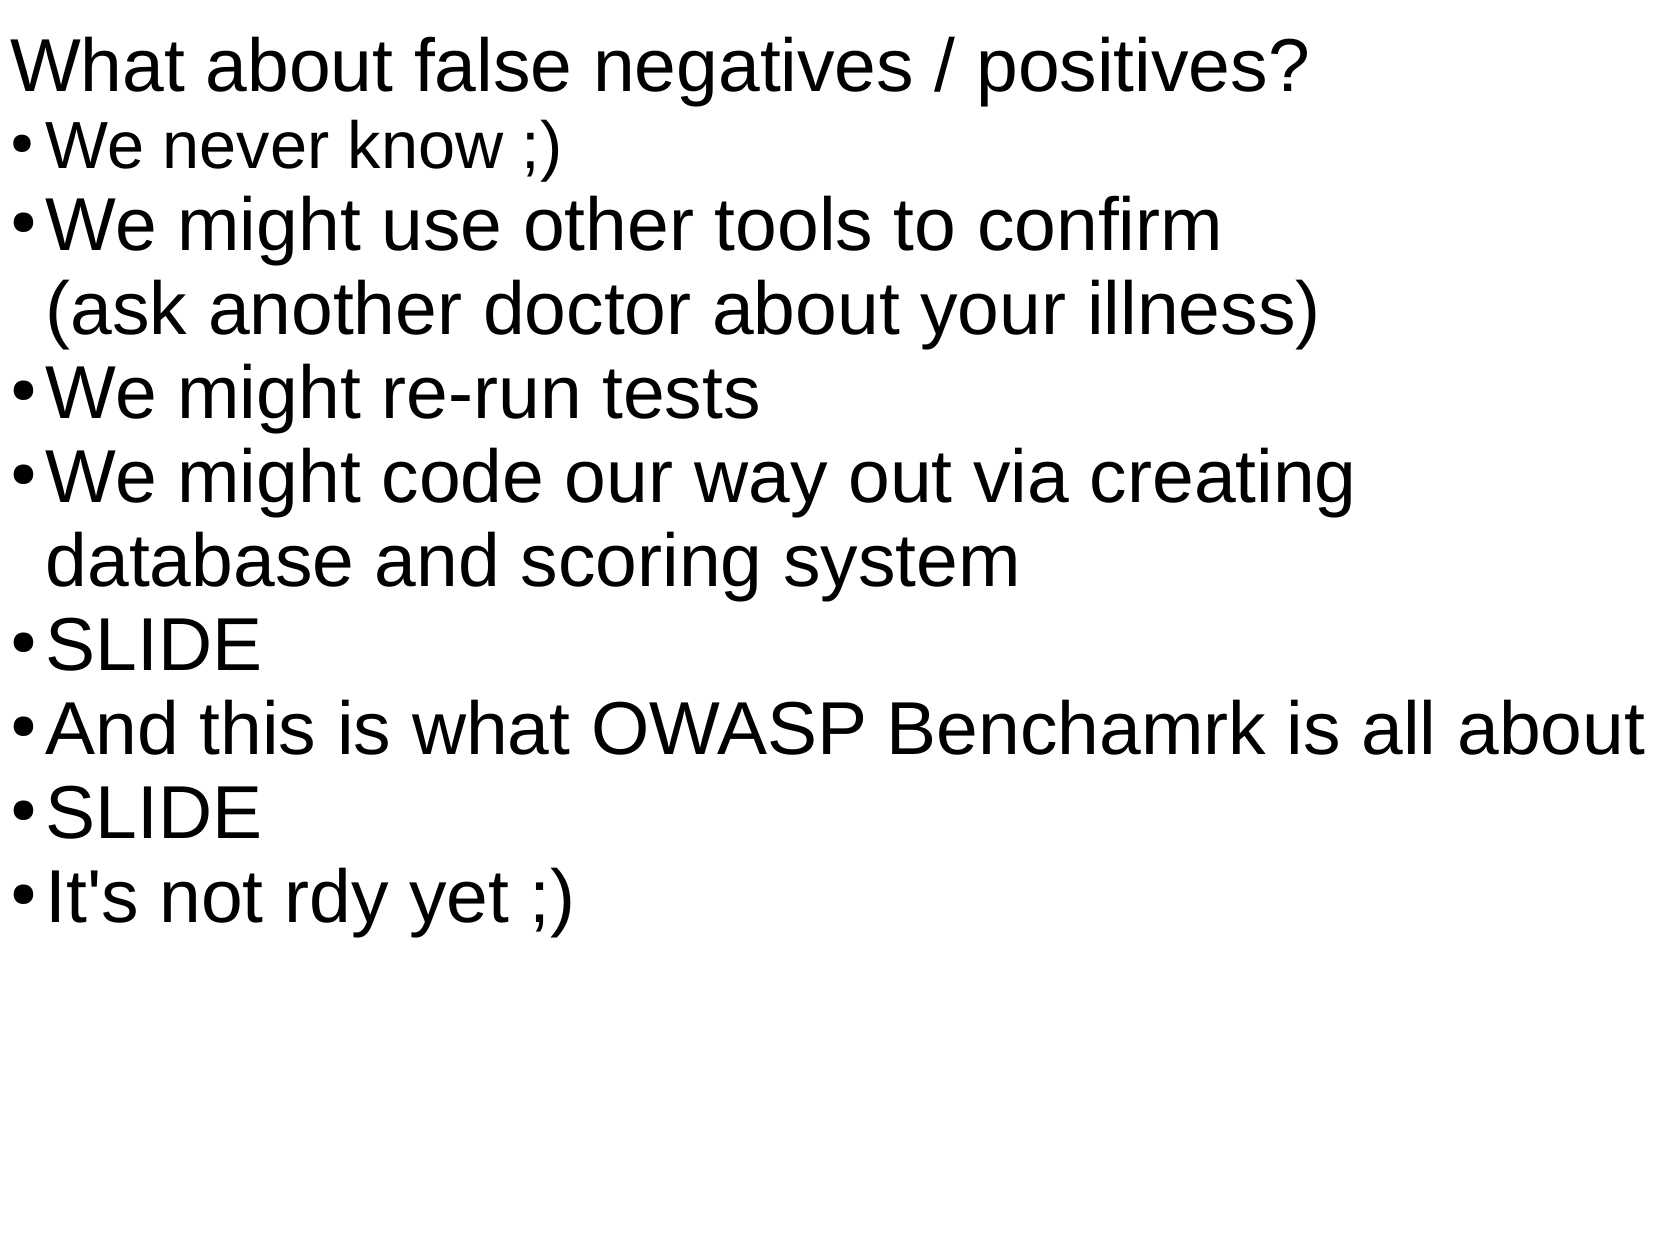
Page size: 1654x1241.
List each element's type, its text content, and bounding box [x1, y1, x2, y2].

text_box What about false negatives / positives? We never know ;) We might use other tools to confirm (ask another doctor about your illness) We might re-run tests We might code our way out via creating database and scoring system SLIDE And this is what OWASP Benchamrk is all about SLIDE It's not rdy yet ;) [0, 16, 1654, 946]
